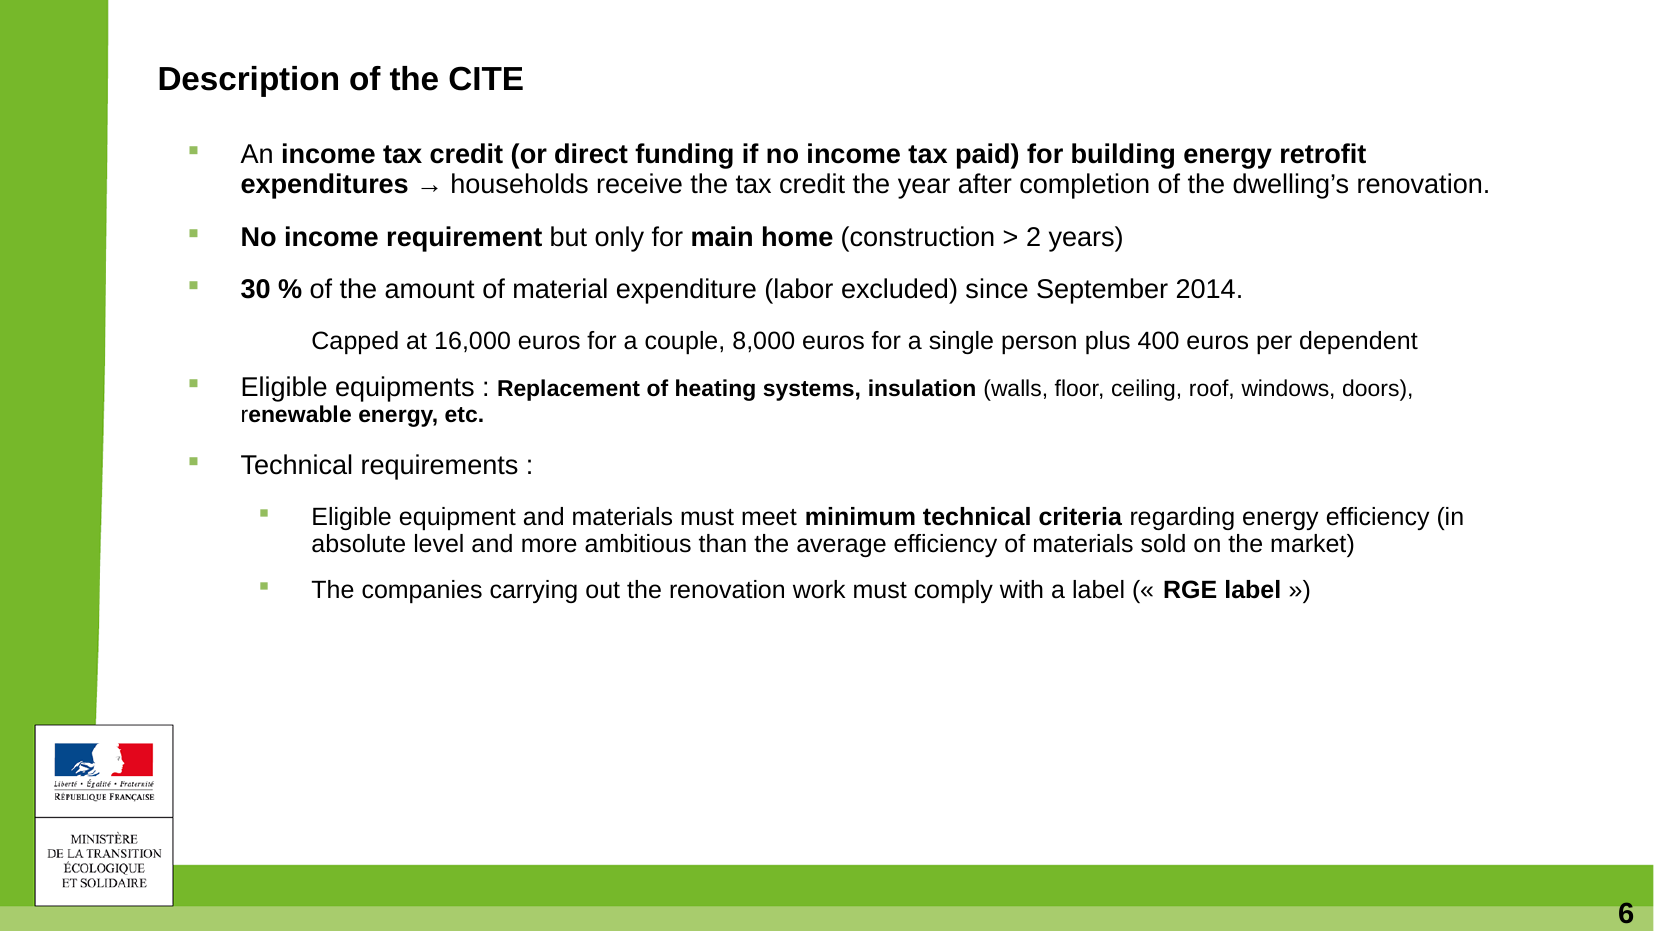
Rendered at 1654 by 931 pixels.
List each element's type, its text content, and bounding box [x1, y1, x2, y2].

title Description of the CITE [157, 40, 1571, 118]
list An income tax credit (or direct funding if no income tax paid) for building energy retrofit expenditures → households receive the tax credit the year after completion of the dwelling’s renovation. No income requirement but only for main home (construction > 2 years) 30 % of the amount of material expenditure (labor excluded) since September 2014. Capped at 16,000 euros for a couple, 8,000 euros for a single person plus 400 euros per dependent Eligible equipments : Replacement of heating systems, insulation (walls, floor, ceiling, roof, windows, doors), renewable energy, etc. Technical requirements : Eligible equipment and materials must meet minimum technical criteria regarding energy efficiency (in absolute level and more ambitious than the average efficiency of materials sold on the market) The companies carrying out the renovation work must comply with a label (« RGE label ») [169, 139, 1499, 802]
picture [0, 0, 1654, 931]
